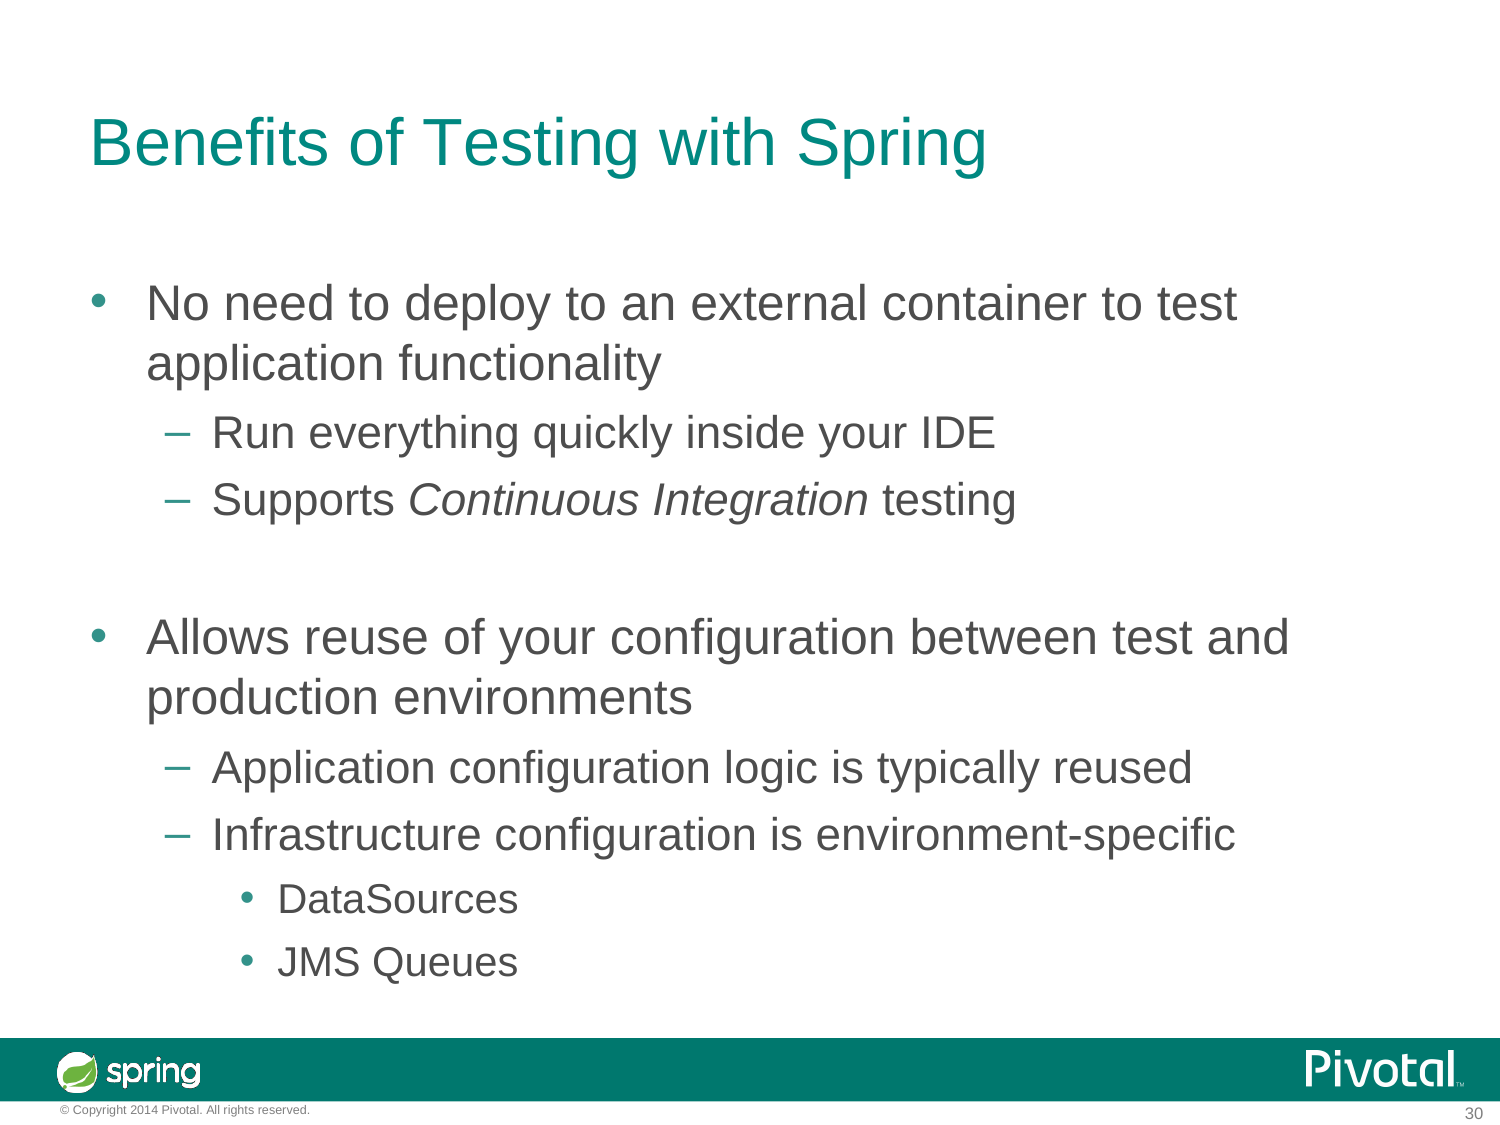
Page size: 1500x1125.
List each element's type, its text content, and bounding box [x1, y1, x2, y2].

list No need to deploy to an external container to test application functionality Run everything quickly inside your IDE Supports Continuous Integration testing Allows reuse of your configuration between test and production environments Application configuration logic is typically reused Infrastructure configuration is environment-specific DataSources JMS Queues [75, 262, 1426, 993]
picture [32, 1041, 210, 1103]
picture [1306, 1050, 1464, 1087]
title Benefits of Testing with Spring [75, 45, 1426, 233]
